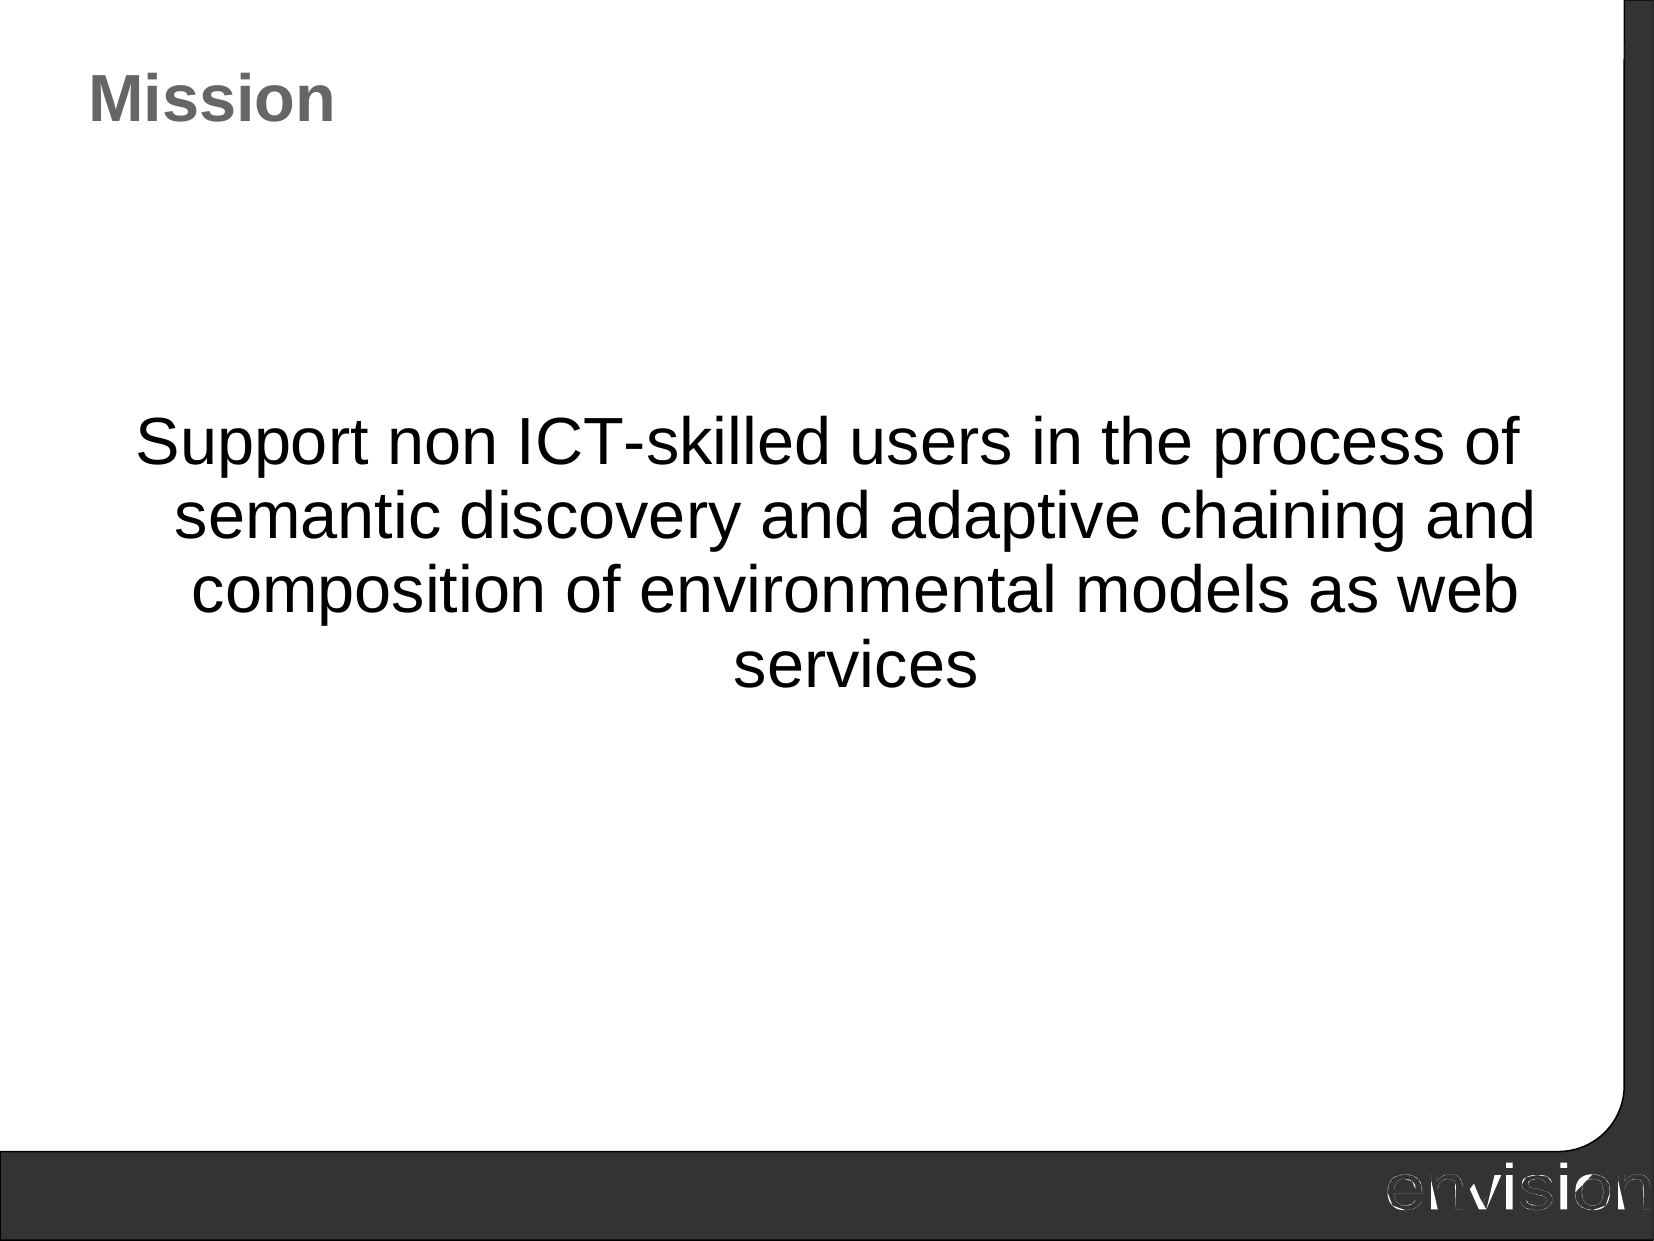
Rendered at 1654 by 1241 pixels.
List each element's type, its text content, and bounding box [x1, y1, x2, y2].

title Mission [88, 0, 1569, 202]
subtitle Support non ICT-skilled users in the process of semantic discovery and adaptive chaining and composition of environmental models as web services [88, 206, 1569, 901]
